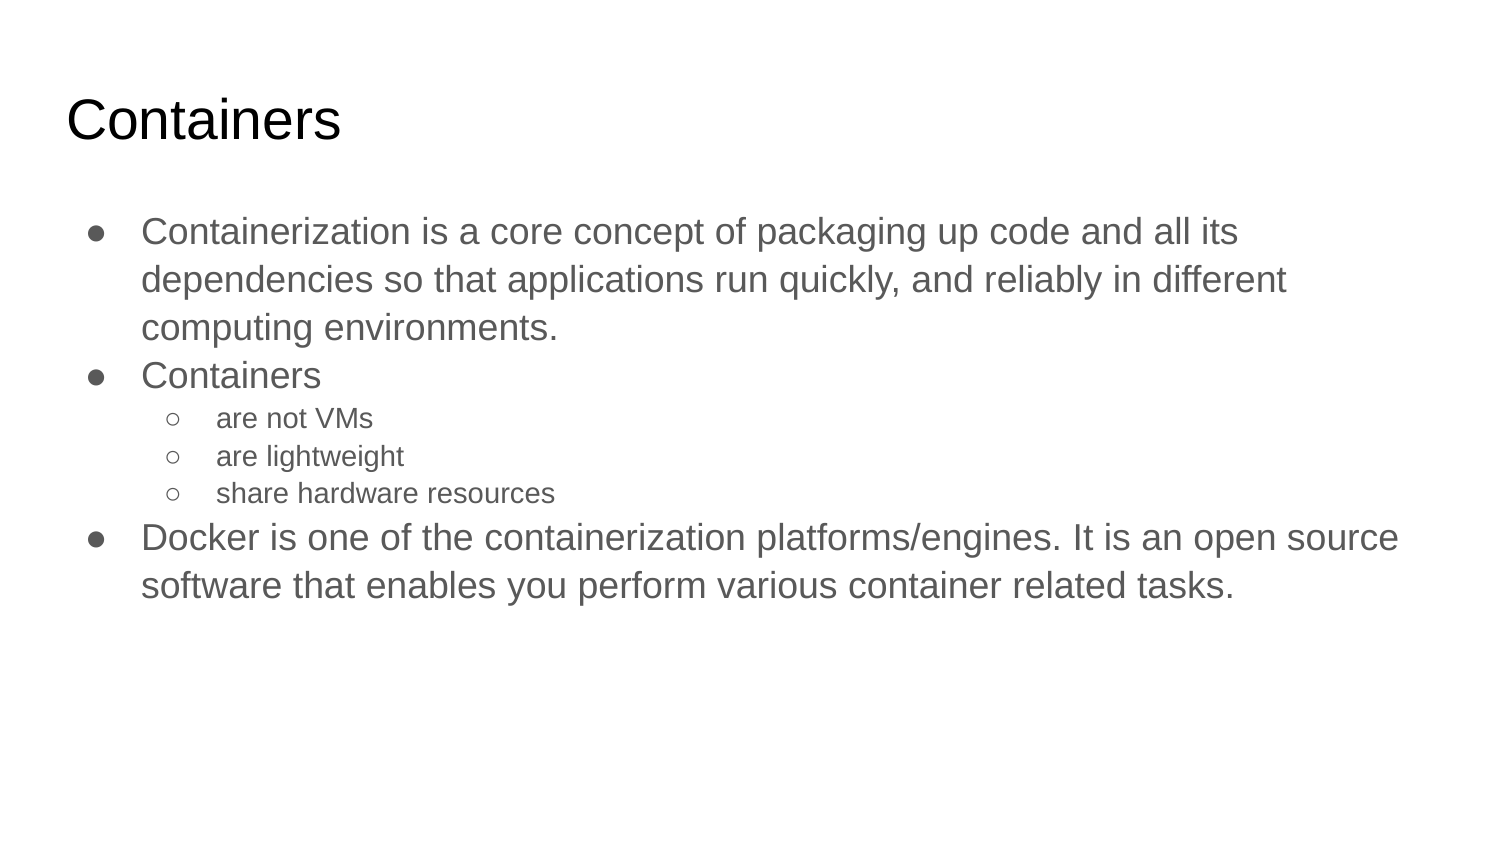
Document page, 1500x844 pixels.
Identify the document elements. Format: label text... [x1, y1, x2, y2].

list Containerization is a core concept of packaging up code and all its dependencies so that applications run quickly, and reliably in different computing environments. Containers are not VMs are lightweight share hardware resources Docker is one of the containerization platforms/engines. It is an open source software that enables you perform various container related tasks. [51, 189, 1449, 750]
title Containers [51, 72, 1449, 167]
